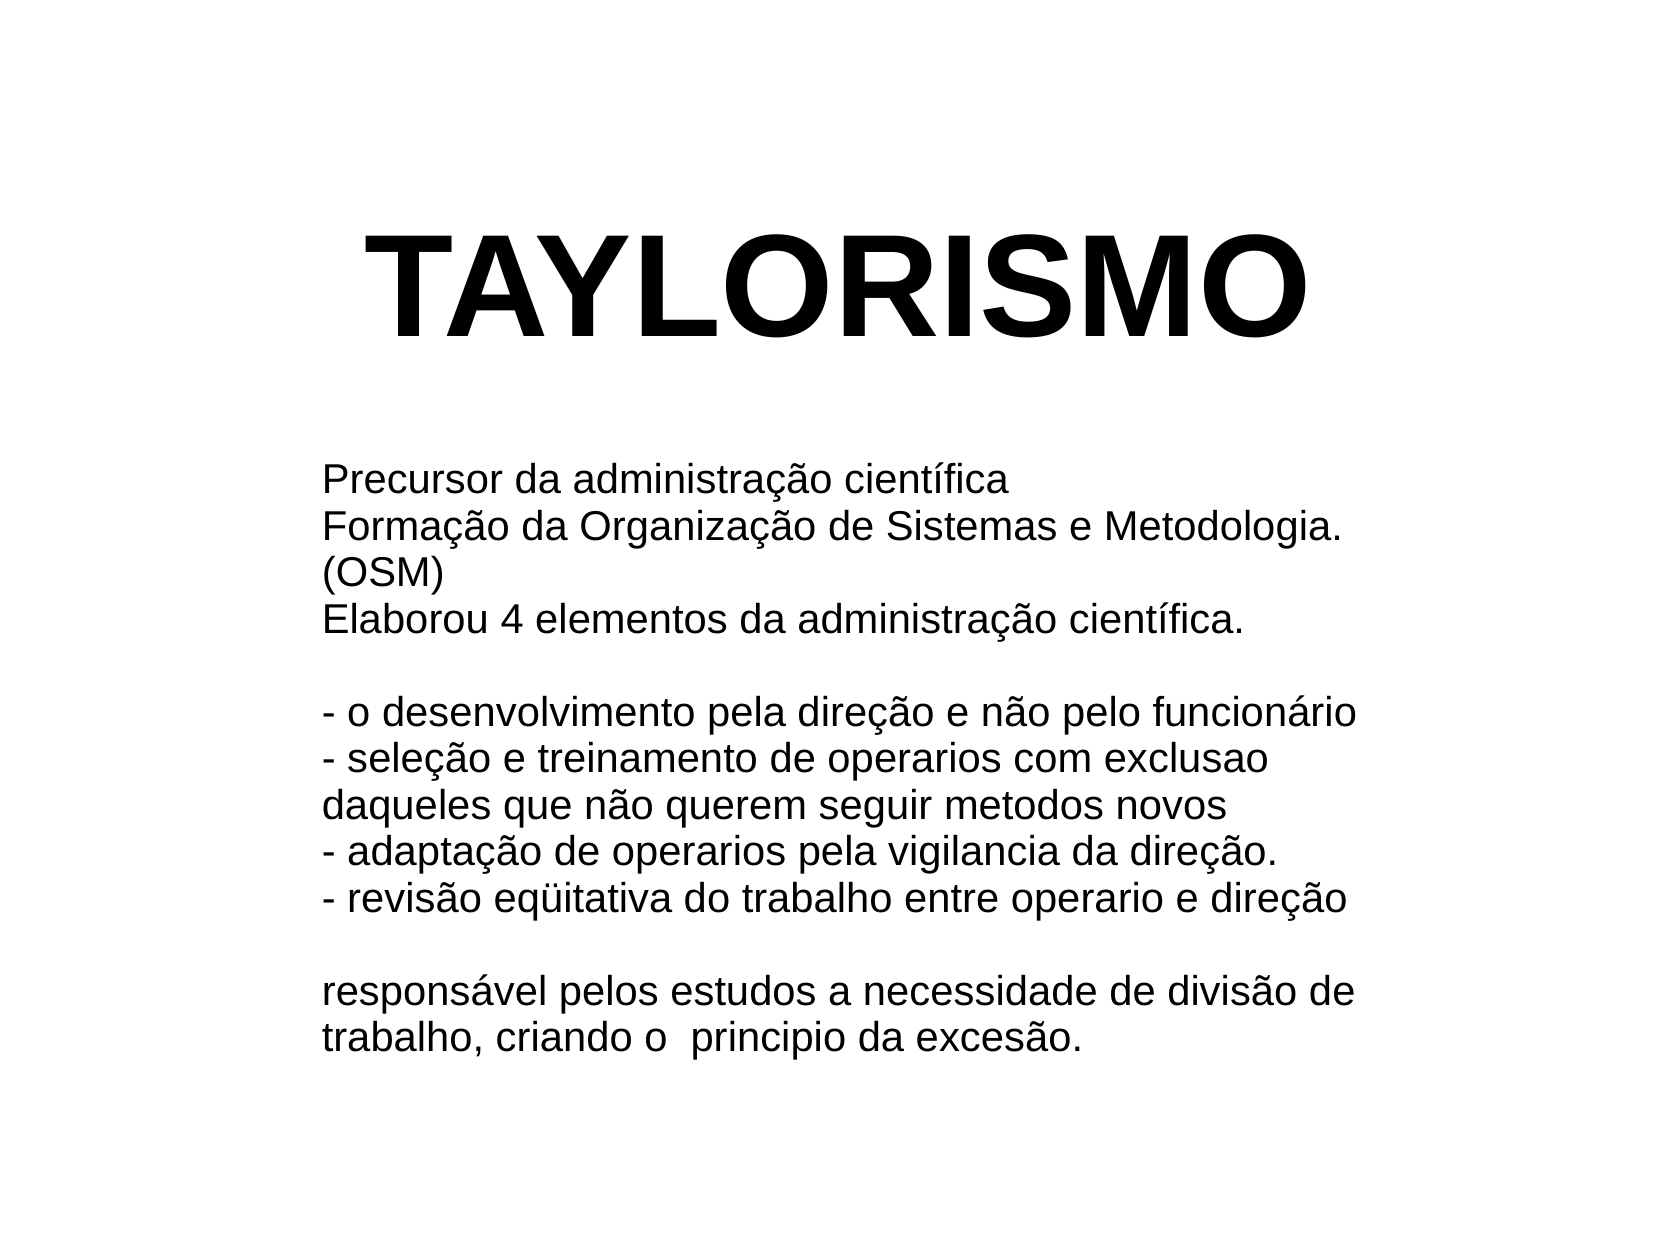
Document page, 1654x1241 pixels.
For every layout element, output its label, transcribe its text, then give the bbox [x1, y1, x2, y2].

title TAYLORISMO [94, 135, 1583, 438]
text_box Precursor da administração científica Formação da Organização de Sistemas e Metodologia.(OSM) Elaborou 4 elementos da administração científica. - o desenvolvimento pela direção e não pelo funcionário - seleção e treinamento de operarios com exclusao daqueles que não querem seguir metodos novos - adaptação de operarios pela vigilancia da direção. - revisão eqüitativa do trabalho entre operario e direção responsável pelos estudos a necessidade de divisão de trabalho, criando o principio da excesão. [307, 448, 1406, 1068]
